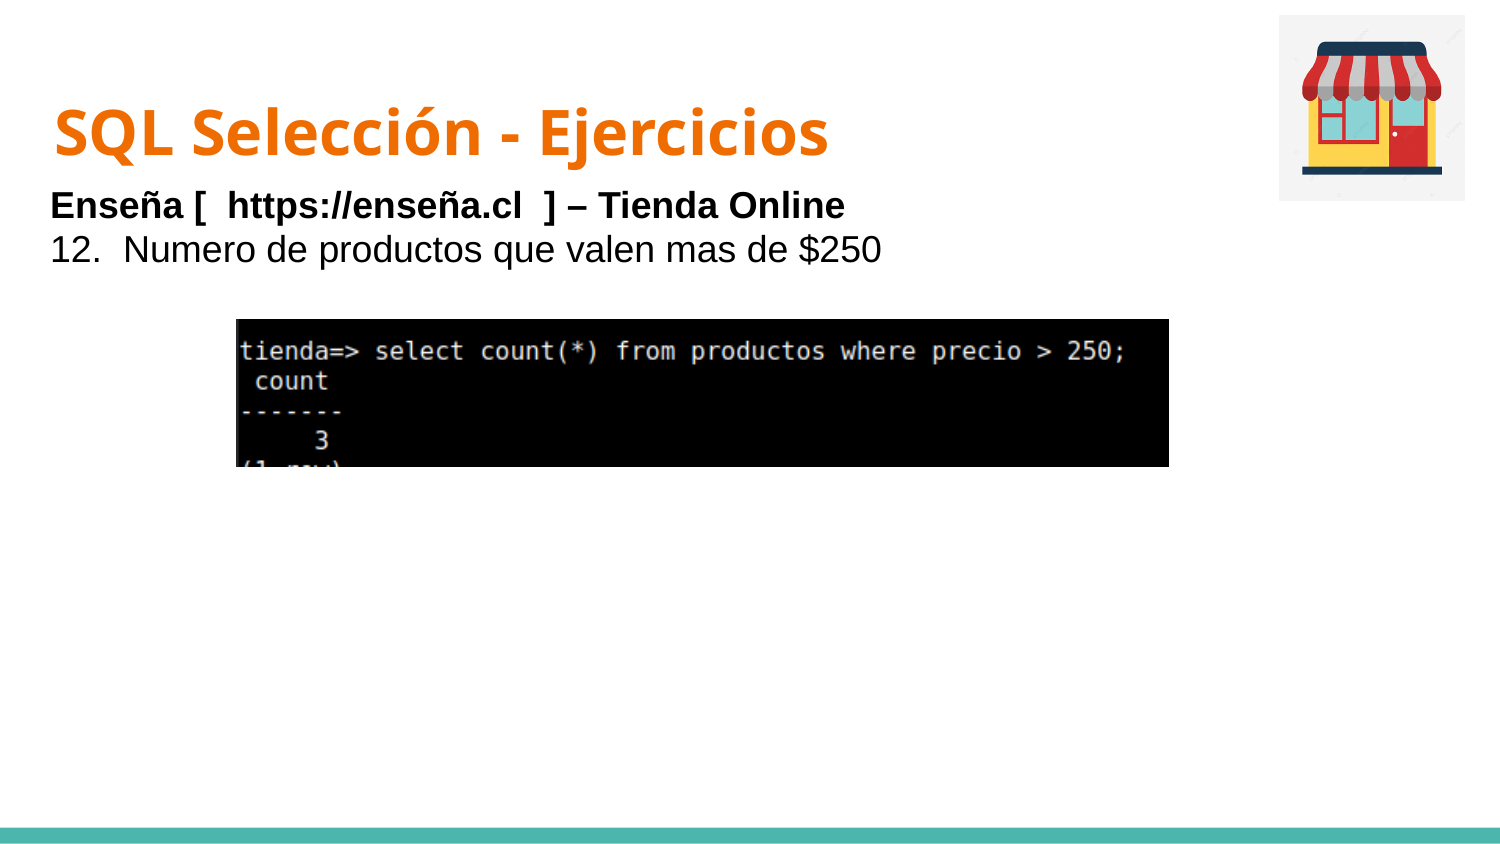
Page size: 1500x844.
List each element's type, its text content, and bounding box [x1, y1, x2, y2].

title SQL Selección - Ejercicios [39, 72, 1279, 177]
text_box 12. Numero de productos que valen mas de $250 [35, 220, 1453, 320]
picture [1279, 15, 1465, 201]
text_box Enseña [ https://enseña.cl ] – Tienda Online [35, 177, 1323, 220]
picture [236, 319, 1169, 467]
